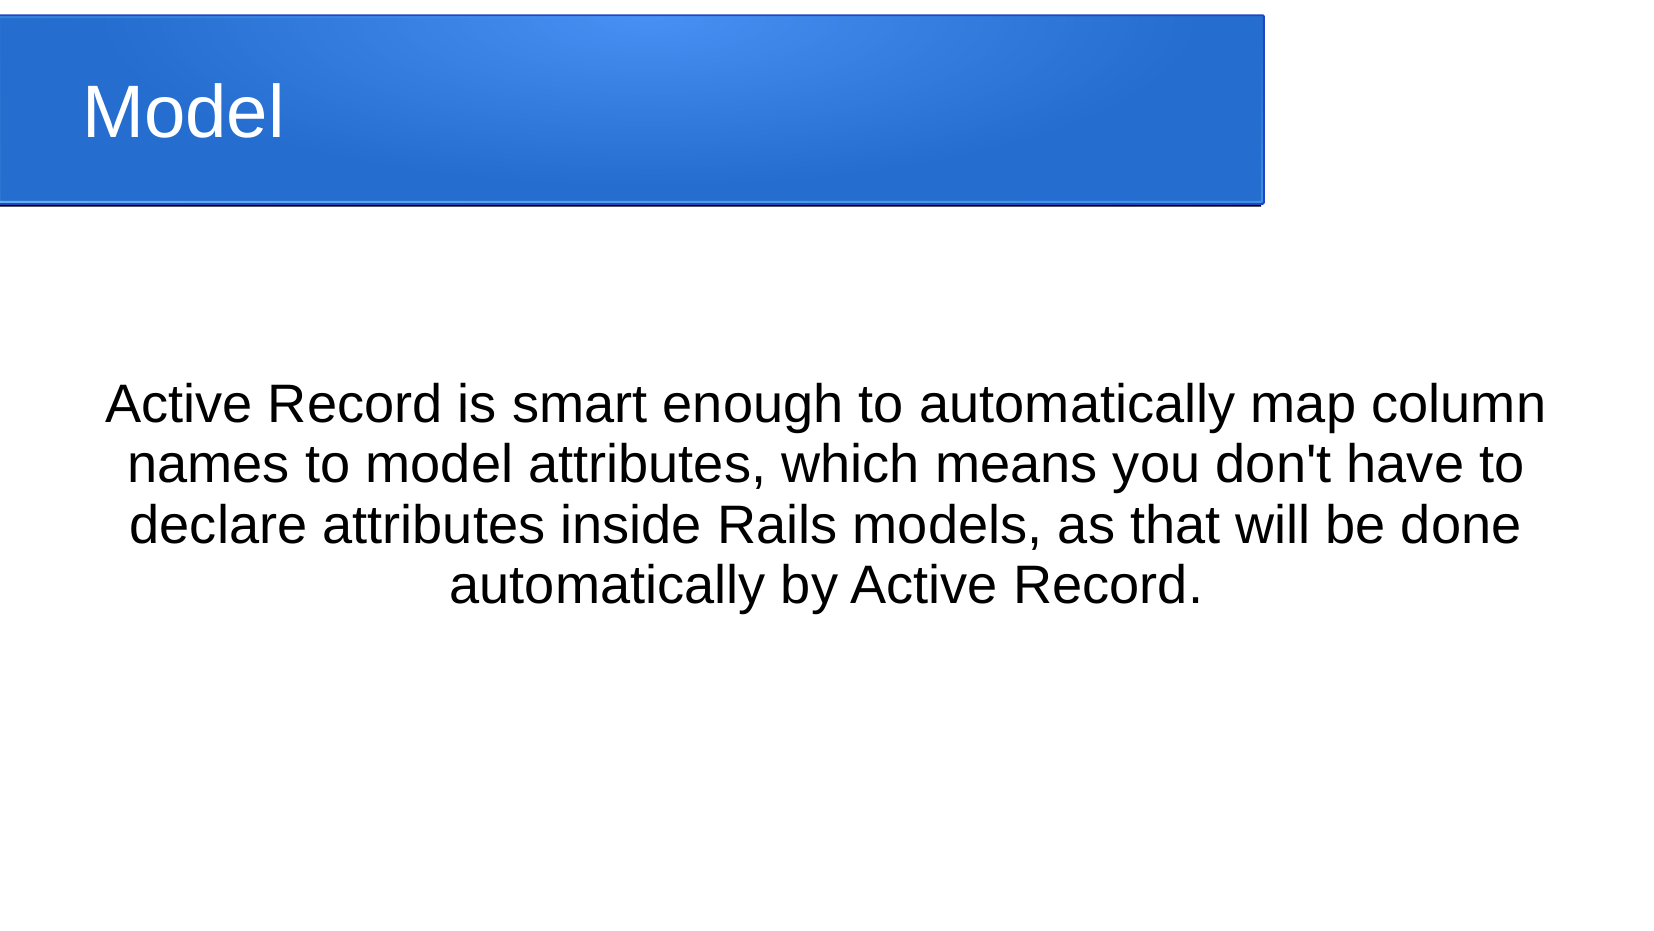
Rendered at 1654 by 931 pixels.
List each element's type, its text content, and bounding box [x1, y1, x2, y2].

subtitle Active Record is smart enough to automatically map column names to model attributes, which means you don't have to declare attributes inside Rails models, as that will be done automatically by Active Record. [82, 224, 1571, 764]
title Model [82, 35, 1235, 189]
